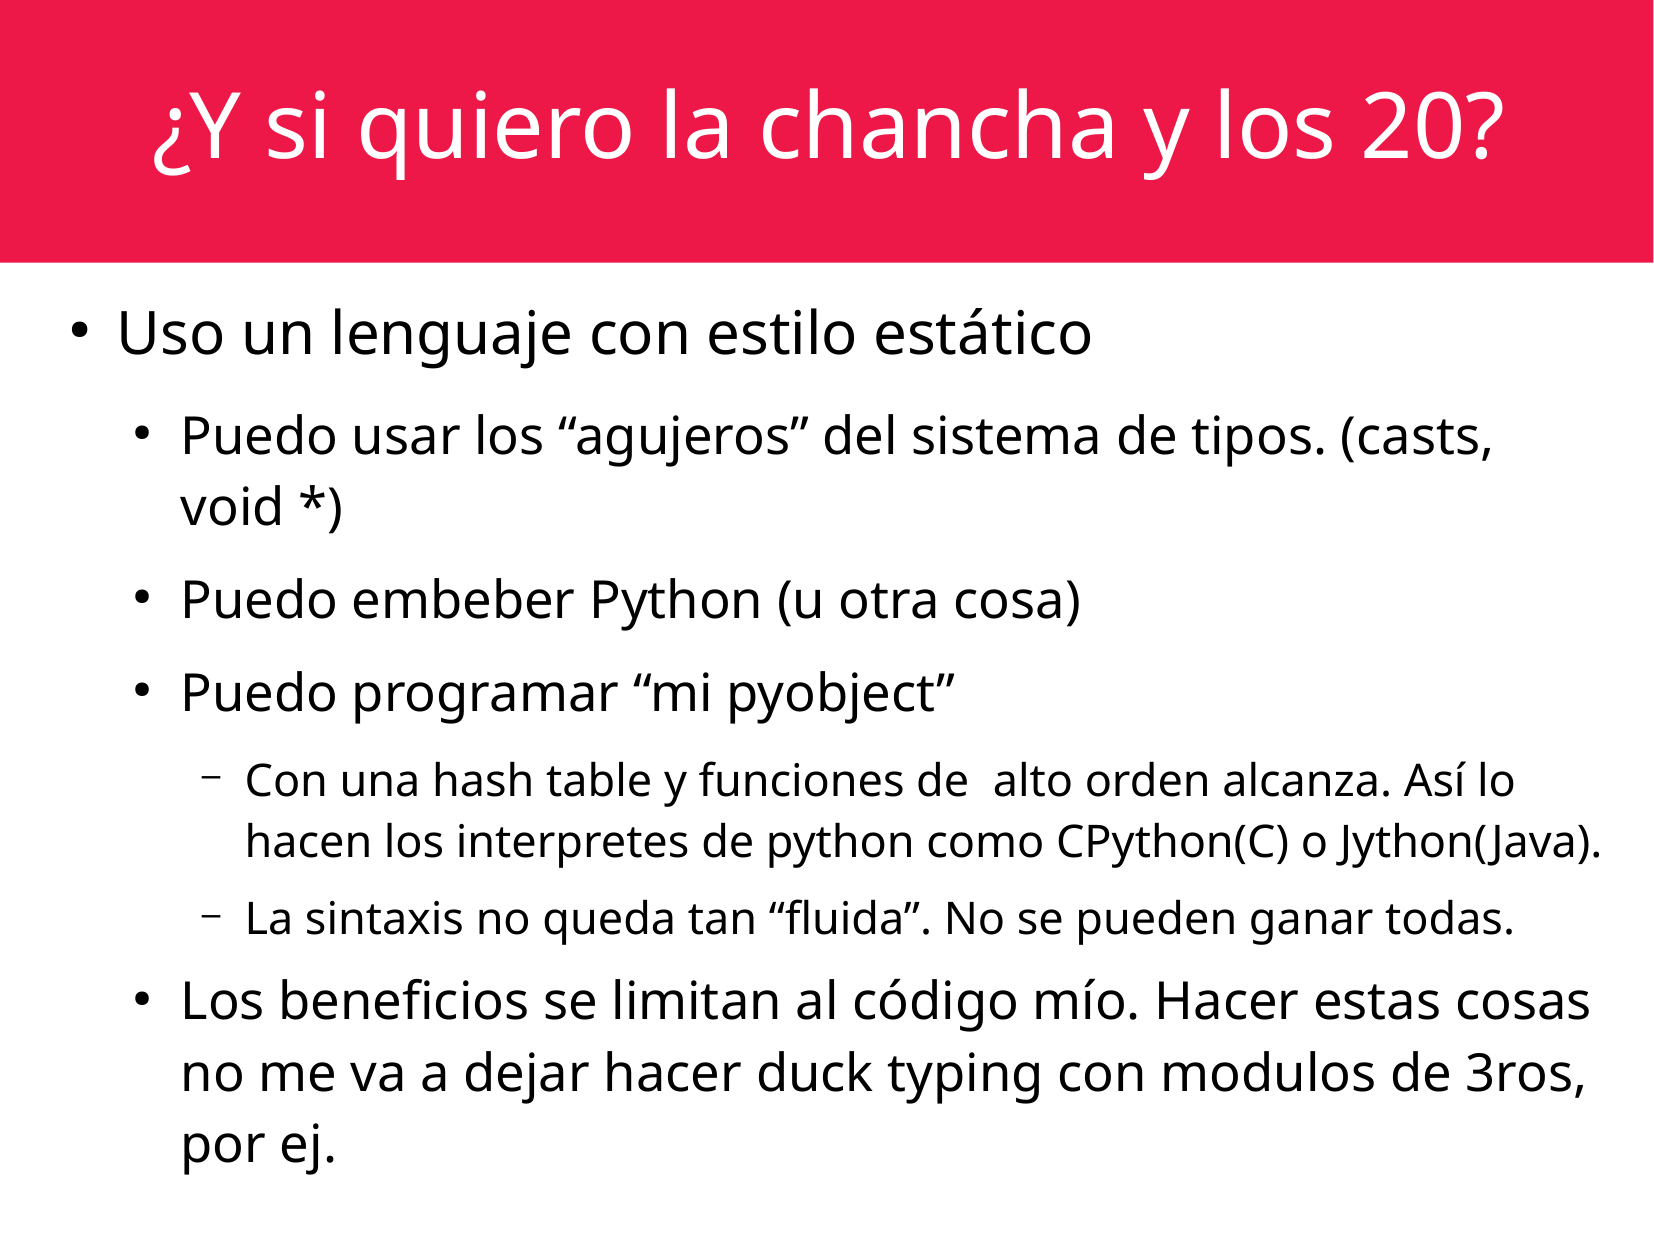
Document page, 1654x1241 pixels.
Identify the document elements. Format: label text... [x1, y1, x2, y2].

list Uso un lenguaje con estilo estático Puedo usar los “agujeros” del sistema de tipos. (casts, void *) Puedo embeber Python (u otra cosa) Puedo programar “mi pyobject” Con una hash table y funciones de alto orden alcanza. Así lo hacen los interpretes de python como CPython(C) o Jython(Java). La sintaxis no queda tan “fluida”. No se pueden ganar todas. Los beneficios se limitan al código mío. Hacer estas cosas no me va a dejar hacer duck typing con modulos de 3ros, por ej. [53, 290, 1613, 1241]
title ¿Y si quiero la chancha y los 20? [47, 19, 1613, 228]
